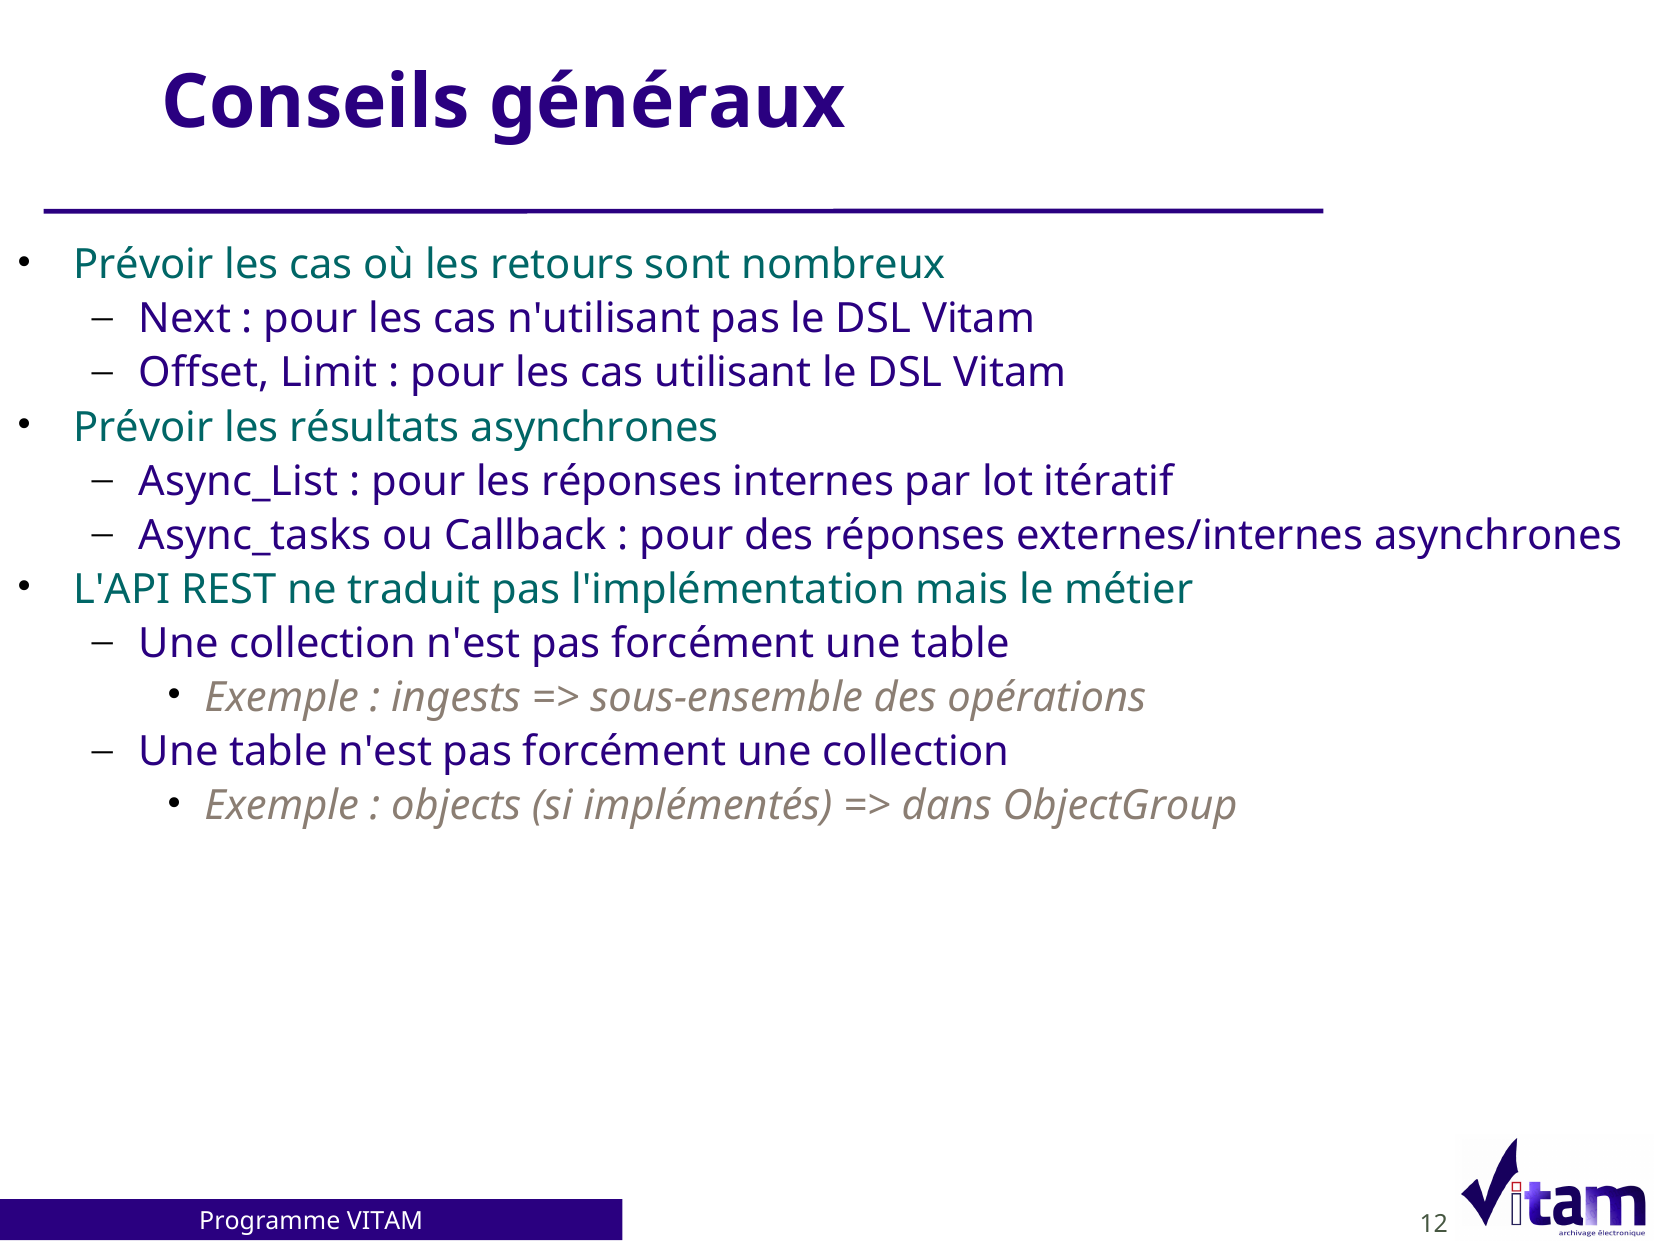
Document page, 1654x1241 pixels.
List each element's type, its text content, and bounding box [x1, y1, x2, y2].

list Prévoir les cas où les retours sont nombreux Next : pour les cas n'utilisant pas le DSL Vitam Offset, Limit : pour les cas utilisant le DSL Vitam Prévoir les résultats asynchrones Async_List : pour les réponses internes par lot itératif Async_tasks ou Callback : pour des réponses externes/internes asynchrones L'API REST ne traduit pas l'implémentation mais le métier Une collection n'est pas forcément une table Exemple : ingests => sous-ensemble des opérations Une table n'est pas forcément une collection Exemple : objects (si implémentés) => dans ObjectGroup [2, 227, 1642, 1185]
picture [1455, 1134, 1654, 1241]
title Conseils généraux [147, 22, 1628, 179]
